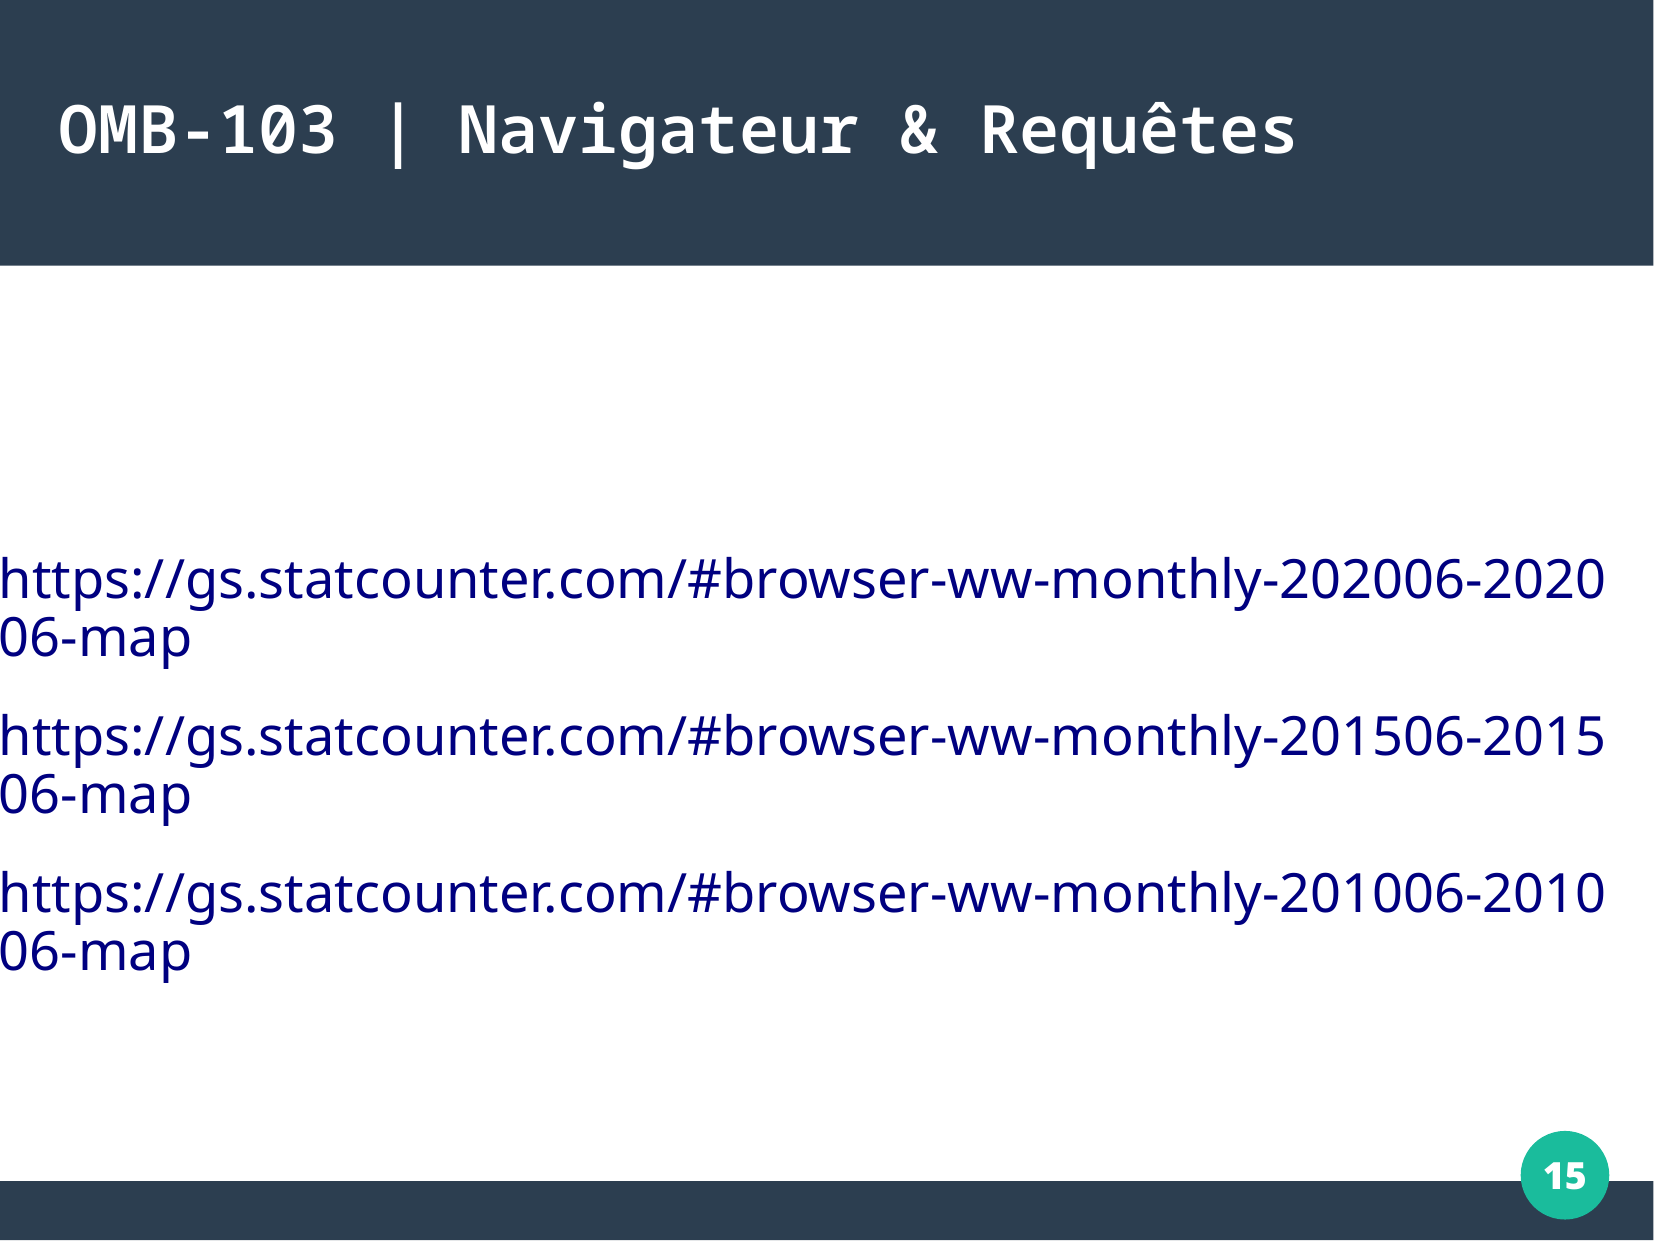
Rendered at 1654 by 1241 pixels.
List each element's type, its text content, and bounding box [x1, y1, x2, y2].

text_box https://gs.statcounter.com/#browser-ww-monthly-202006-202006-map https://gs.statcounter.com/#browser-ww-monthly-201506-201506-map https://gs.statcounter.com/#browser-ww-monthly-201006-201006-map [0, 533, 1654, 896]
title OMB-103 | Navigateur & Requêtes [59, 49, 1595, 207]
